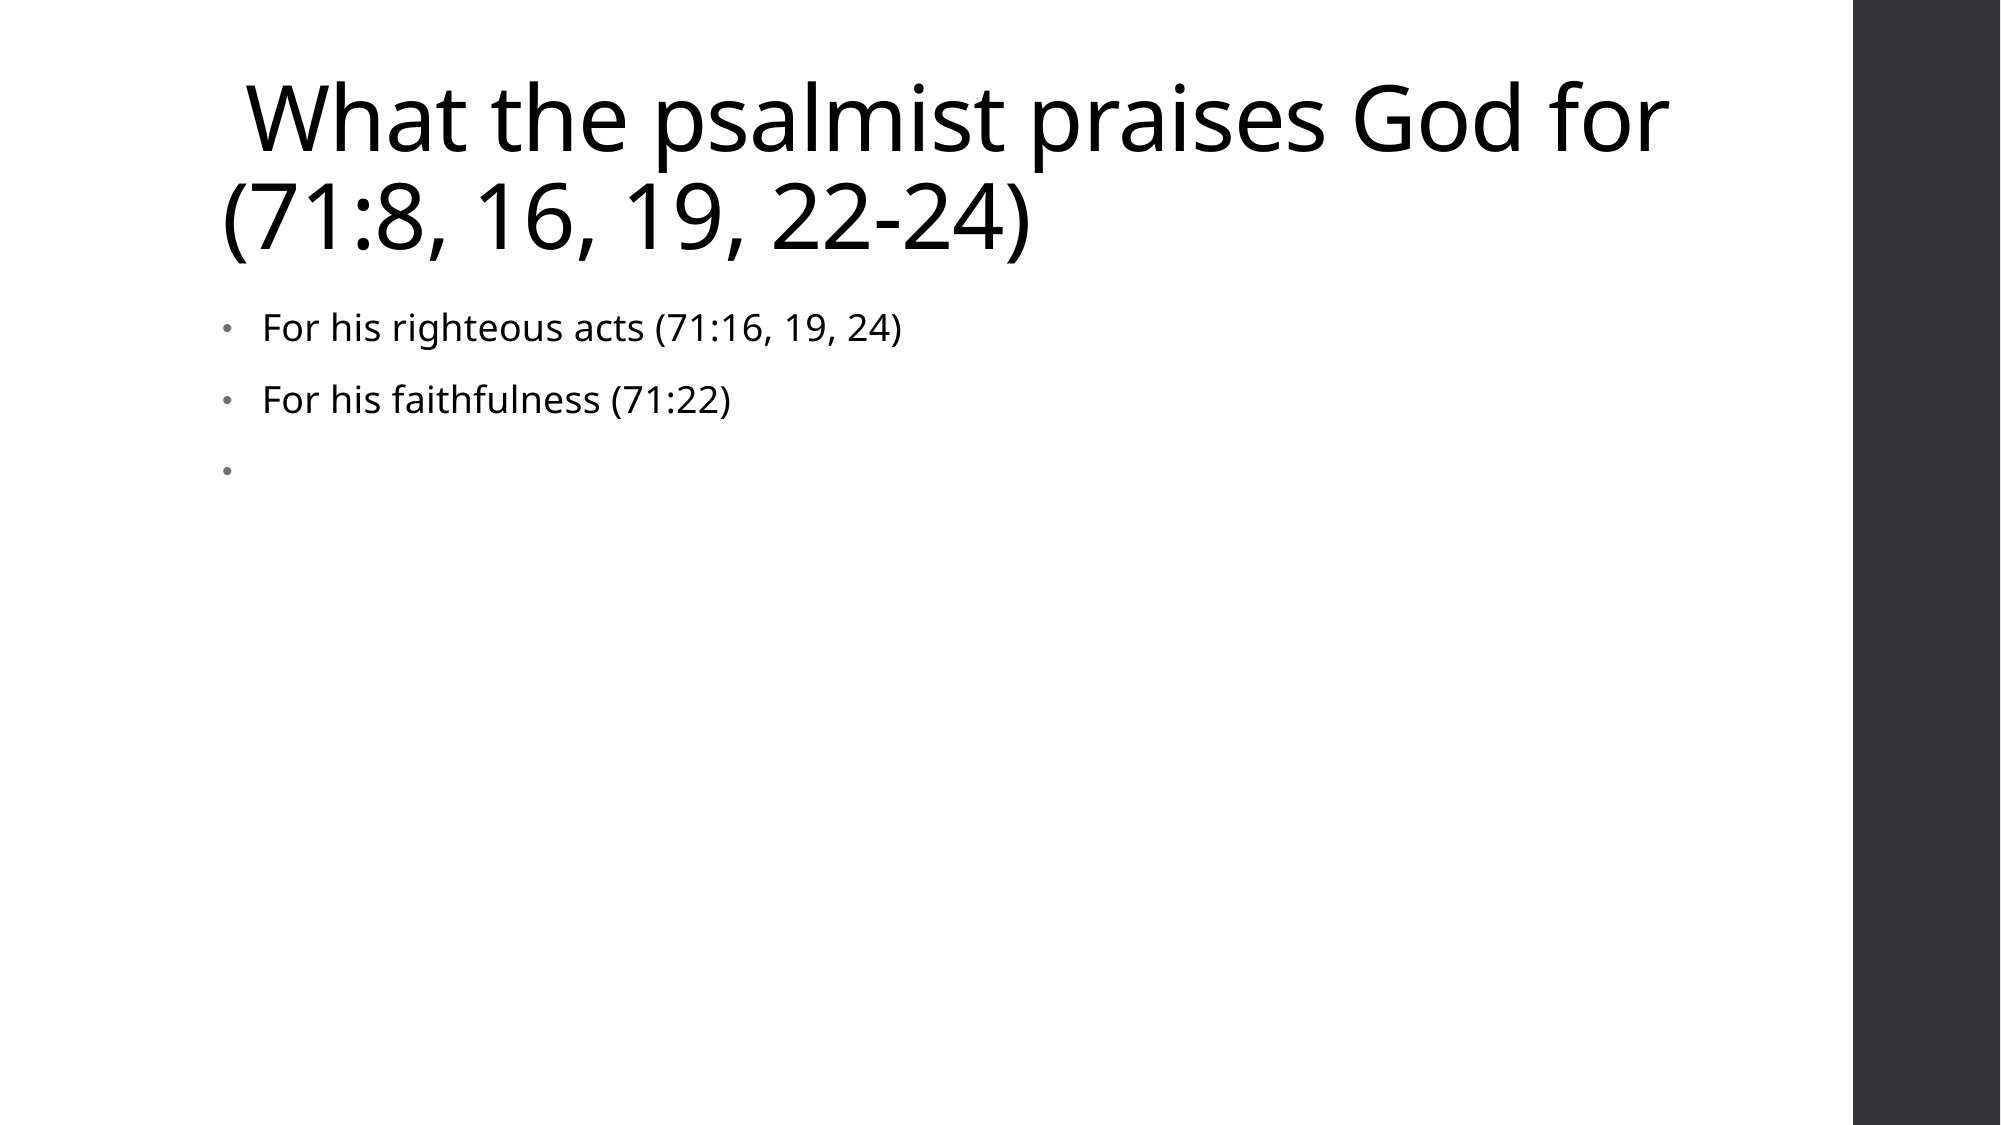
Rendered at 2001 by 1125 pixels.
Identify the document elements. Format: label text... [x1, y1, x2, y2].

list For his righteous acts (71:16, 19, 24) For his faithfulness (71:22) [206, 299, 1617, 1014]
title What the psalmist praises God for (71:8, 16, 19, 22-24) [206, 60, 1797, 278]
